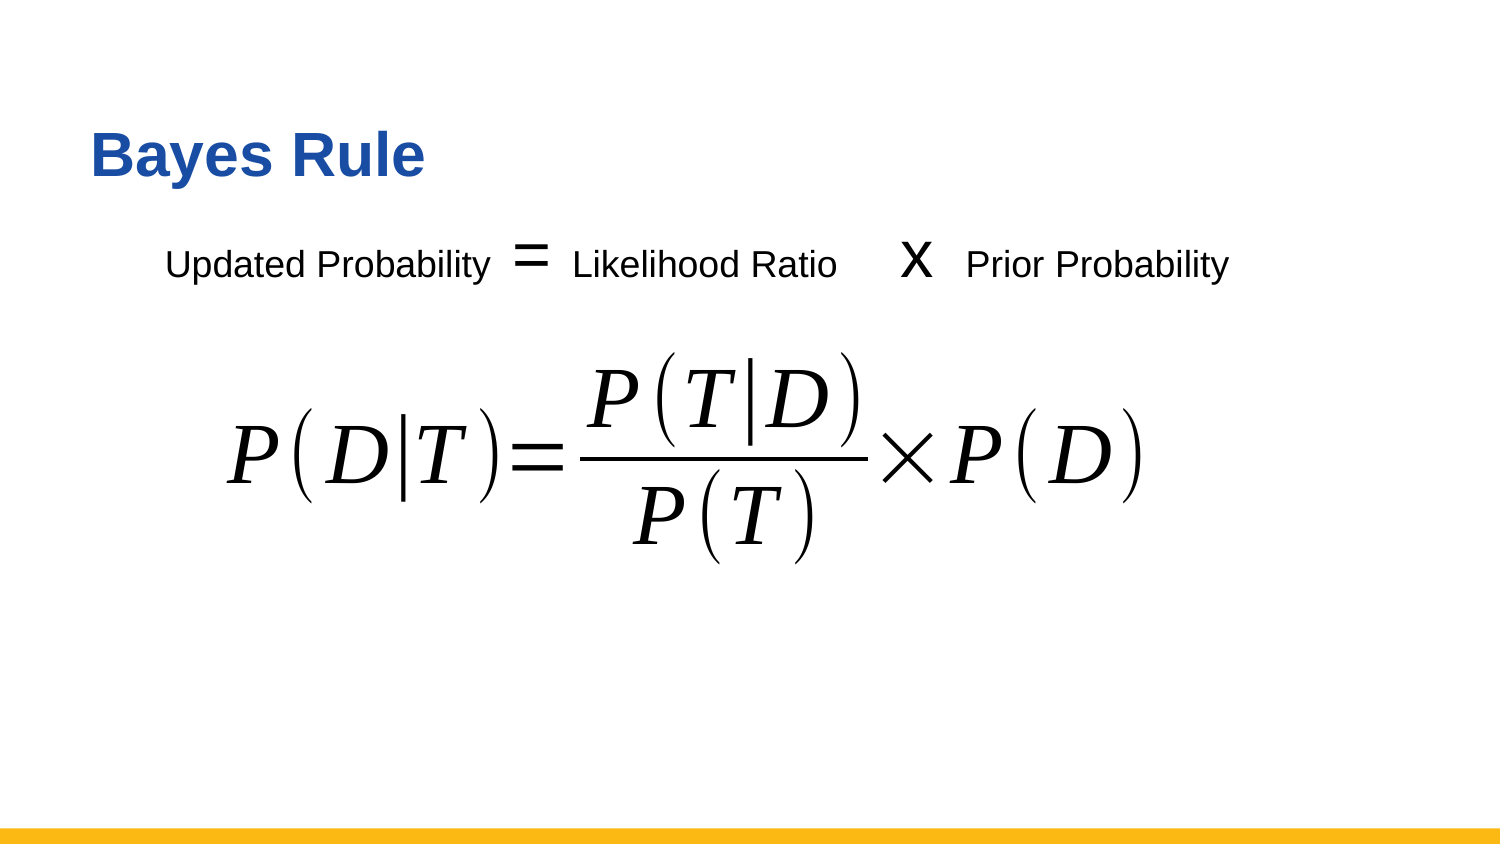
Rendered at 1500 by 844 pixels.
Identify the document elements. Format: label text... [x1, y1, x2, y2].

chart [216, 347, 1156, 571]
text_box Updated Probability = Likelihood Ratio x Prior Probability [150, 210, 1352, 342]
title Bayes Rule [75, 0, 1425, 197]
